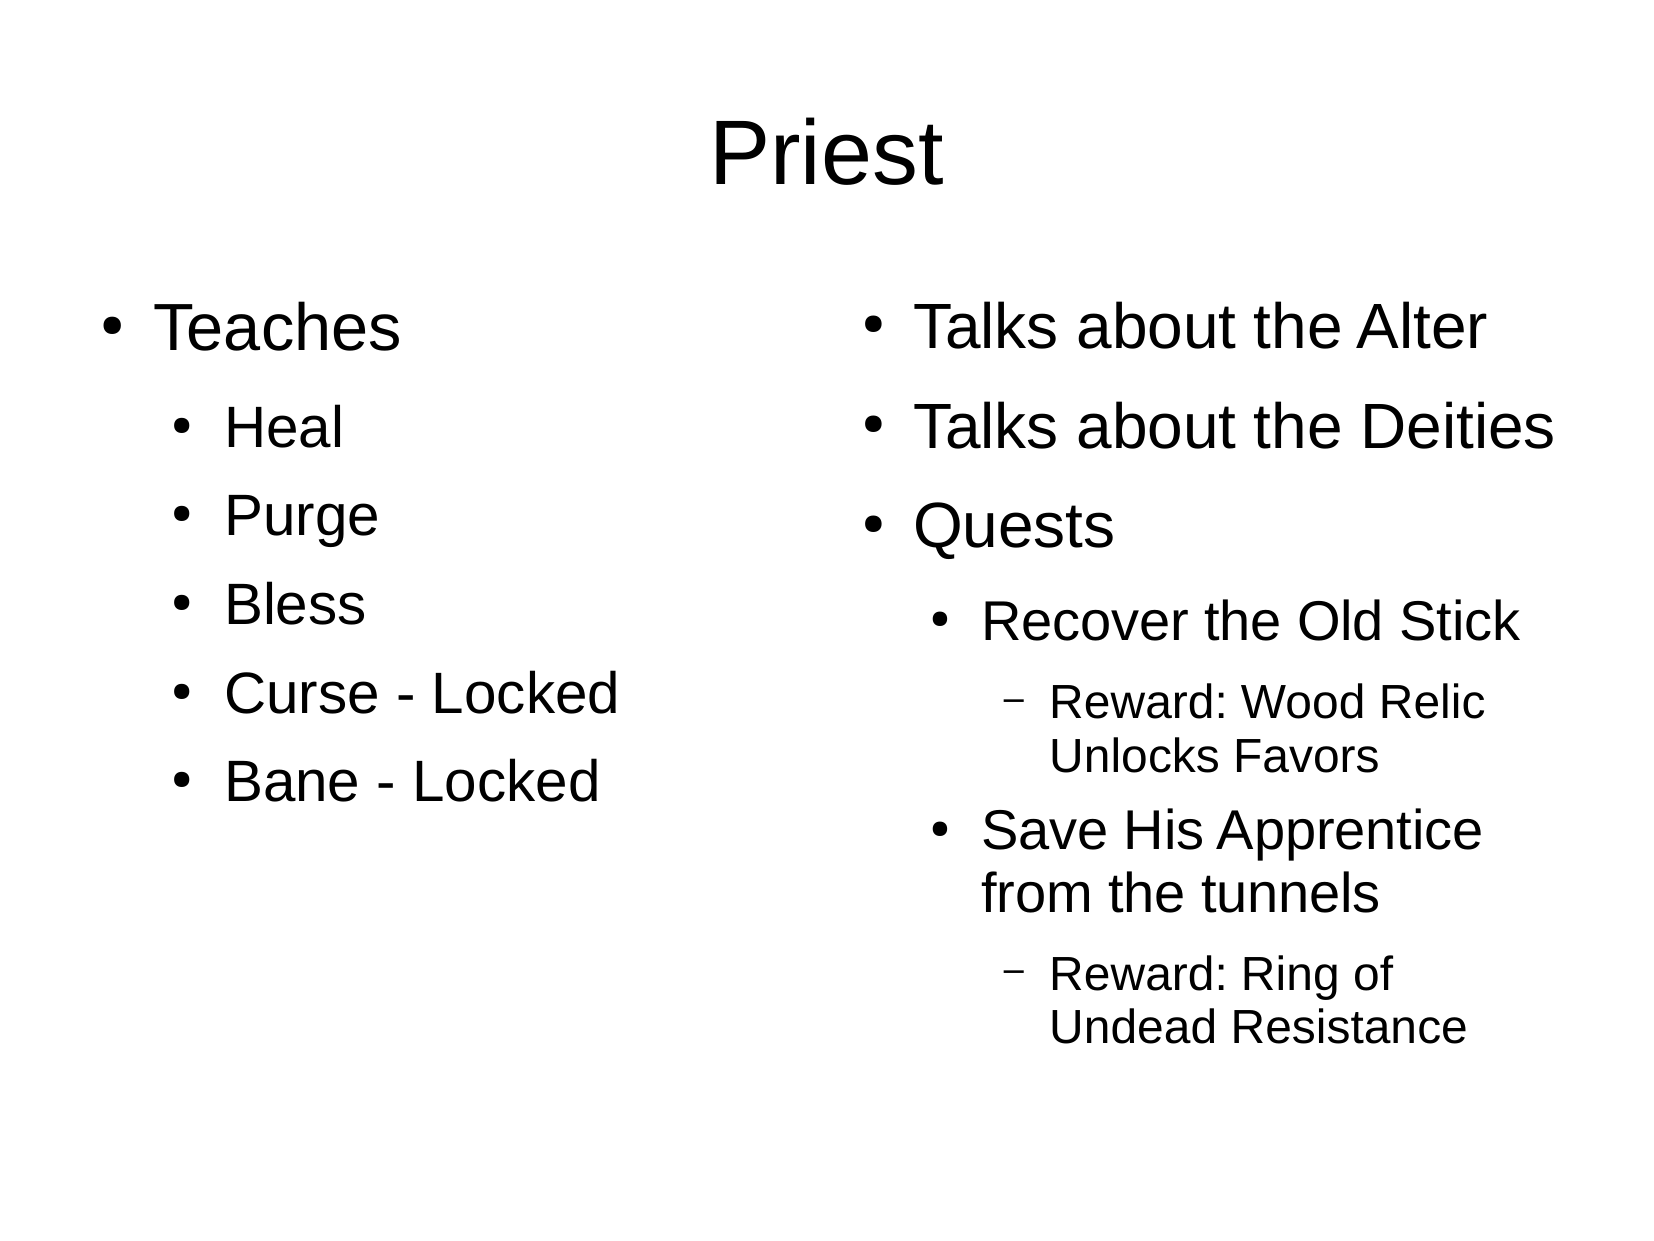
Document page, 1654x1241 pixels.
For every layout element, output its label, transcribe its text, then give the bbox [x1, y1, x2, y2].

list Teaches Heal Purge Bless Curse - Locked Bane - Locked [82, 290, 809, 1109]
list Talks about the Alter Talks about the Deities Quests Recover the Old Stick Reward: Wood Relic Unlocks Favors Save His Apprentice from the tunnels Reward: Ring of Undead Resistance [845, 290, 1572, 1109]
title Priest [82, 56, 1571, 250]
